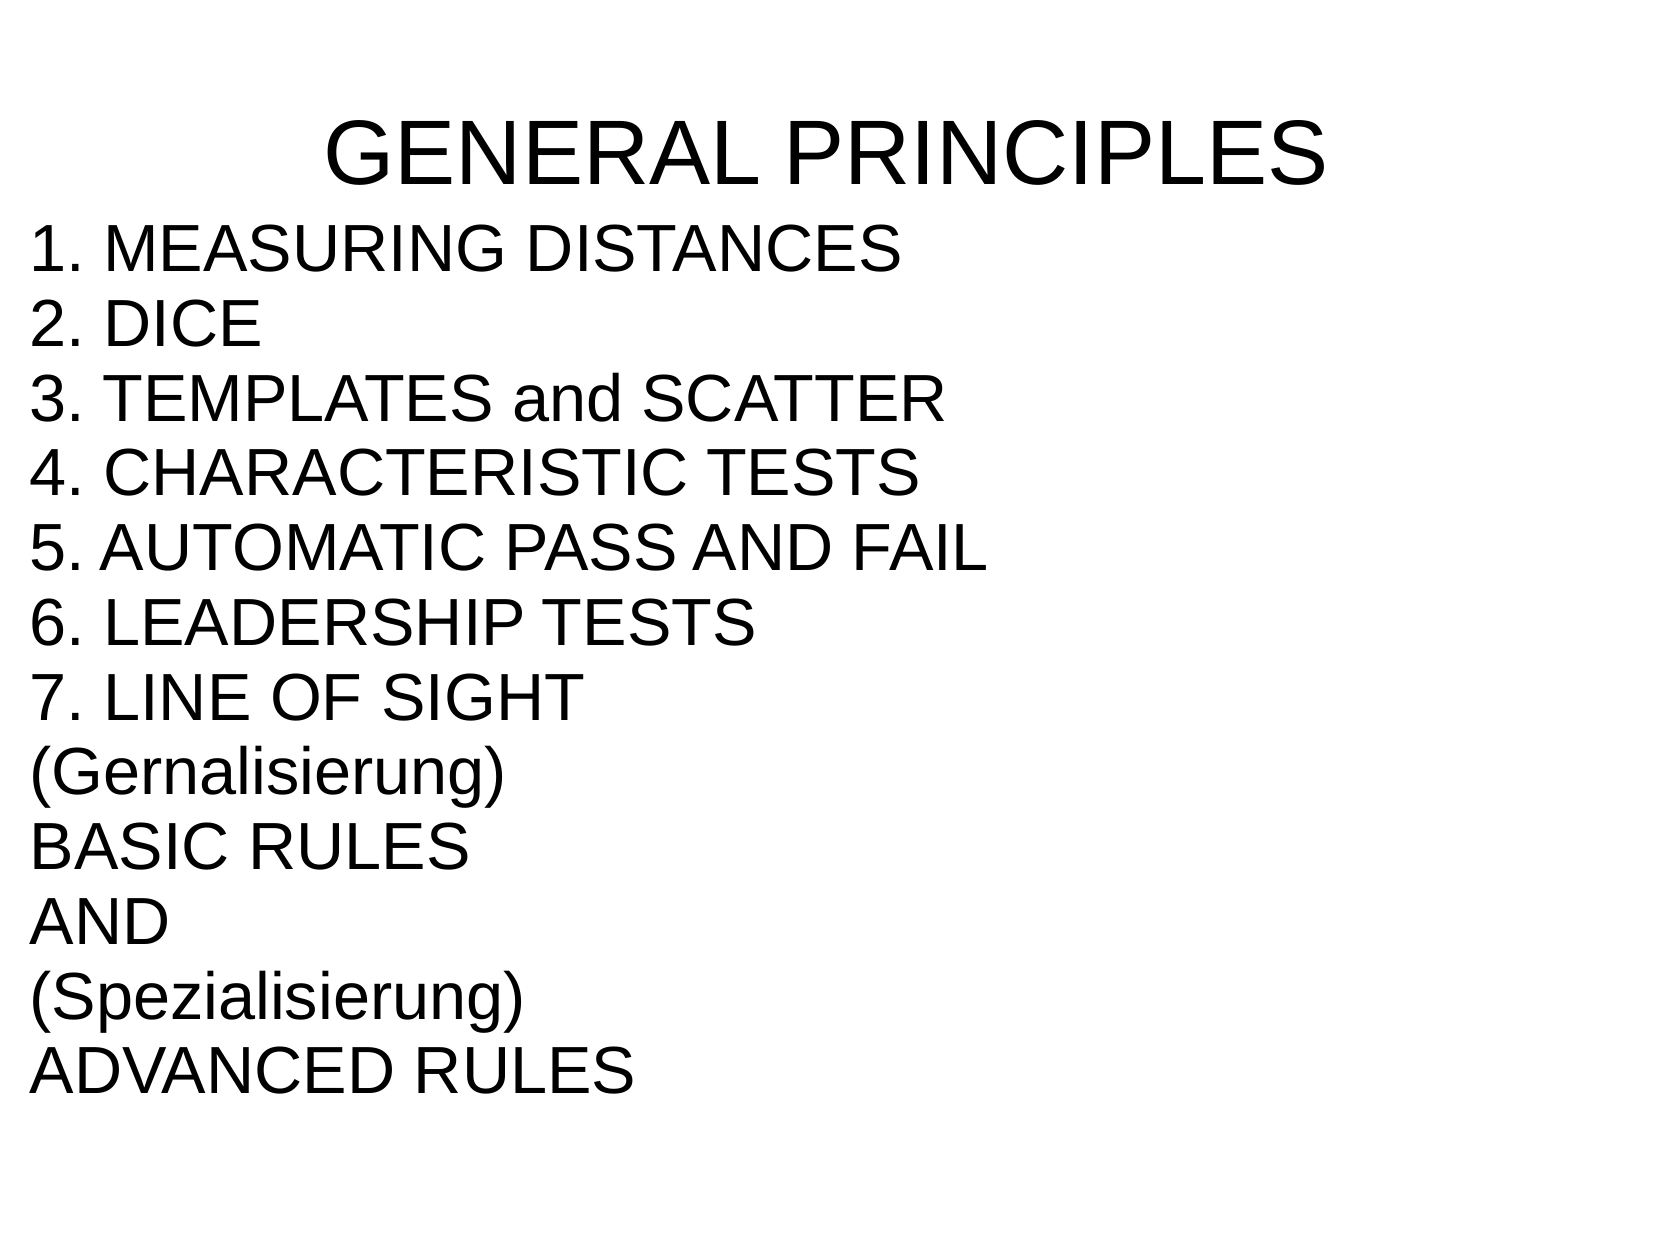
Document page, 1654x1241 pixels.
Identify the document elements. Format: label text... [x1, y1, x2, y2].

subtitle 1. MEASURING DISTANCES 2. DICE 3. TEMPLATES and SCATTER 4. CHARACTERISTIC TESTS 5. AUTOMATIC PASS AND FAIL 6. LEADERSHIP TESTS 7. LINE OF SIGHT (Gernalisierung) BASIC RULES AND (Spezialisierung) ADVANCED RULES [29, 211, 1625, 1241]
title GENERAL PRINCIPLES [82, 49, 1571, 211]
